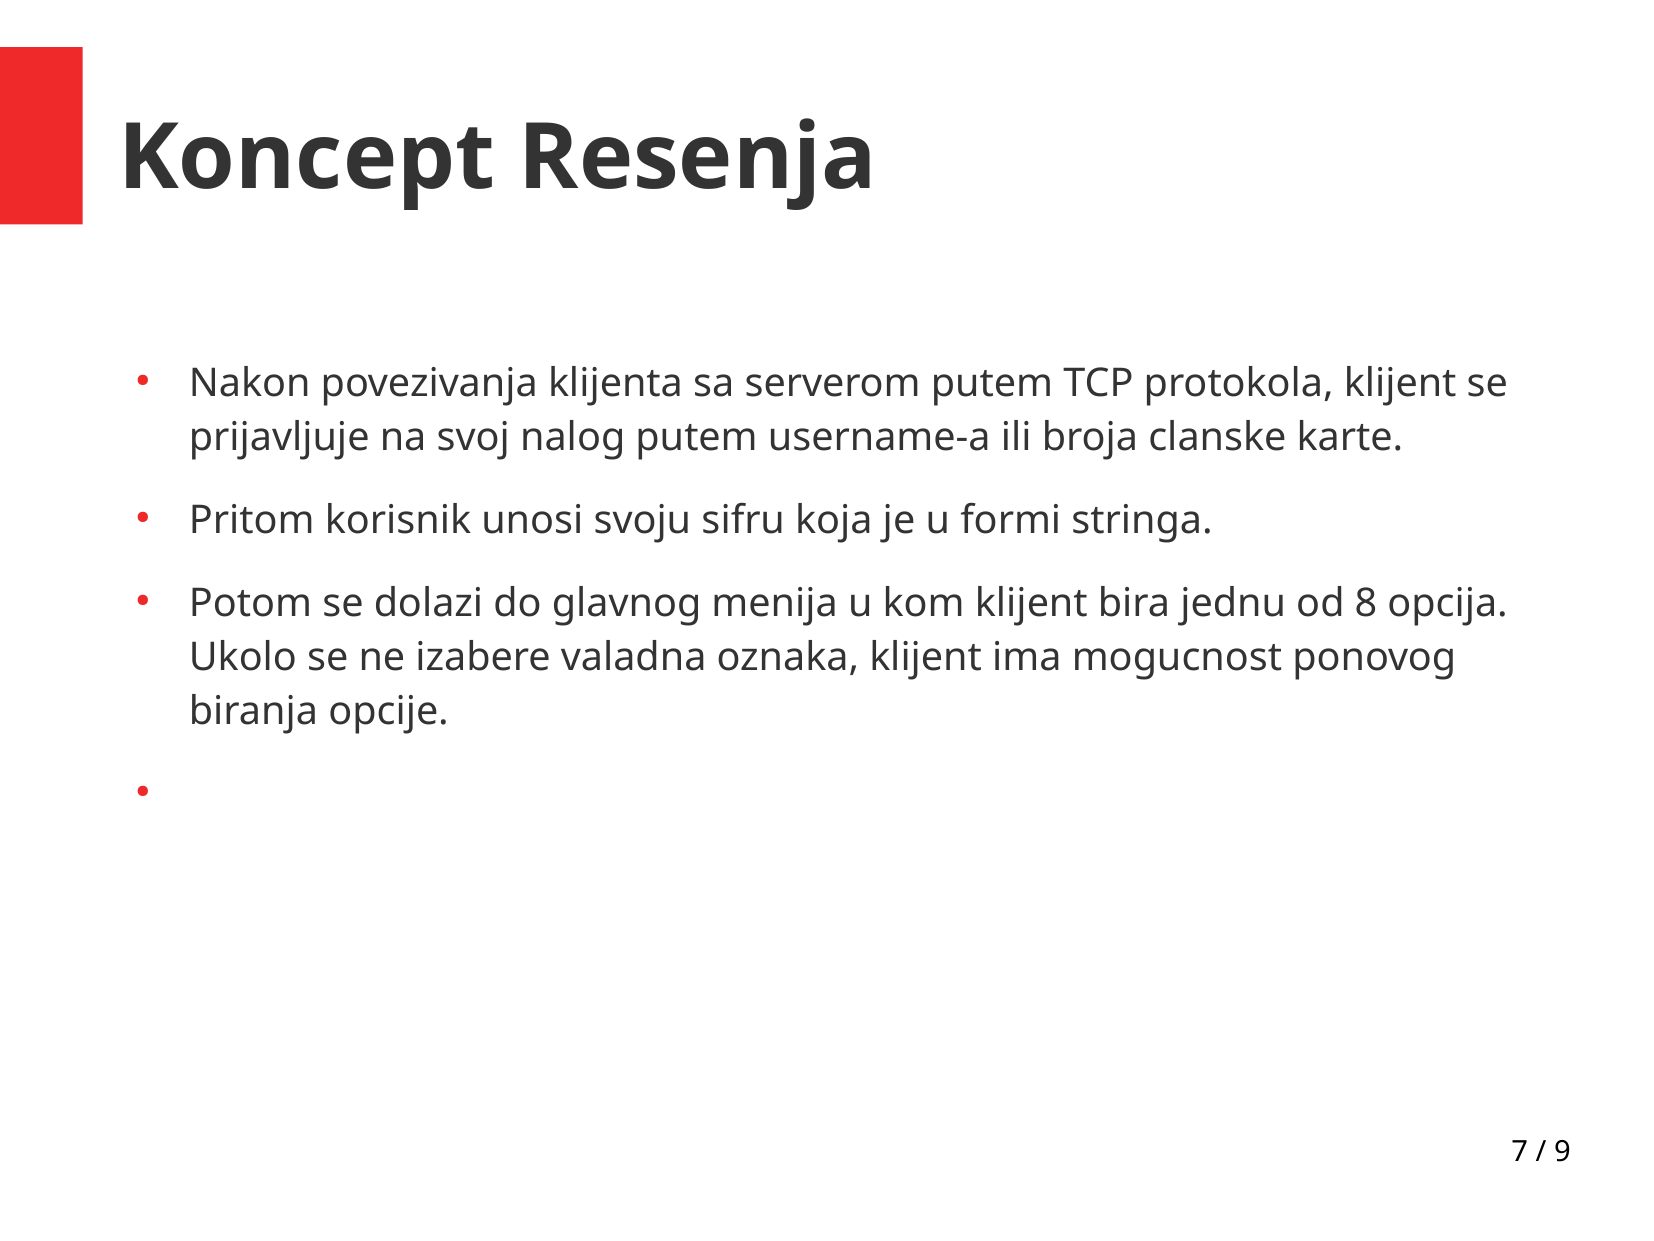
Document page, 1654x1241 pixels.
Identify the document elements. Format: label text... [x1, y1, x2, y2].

list Nakon povezivanja klijenta sa serverom putem TCP protokola, klijent se prijavljuje na svoj nalog putem username-a ili broja clanske karte. Pritom korisnik unosi svoju sifru koja je u formi stringa. Potom se dolazi do glavnog menija u kom klijent bira jednu od 8 opcija. Ukolo se ne izabere valadna oznaka, klijent ima mogucnost ponovog biranja opcije. [118, 354, 1536, 1074]
title Koncept Resenja [118, 49, 1571, 257]
